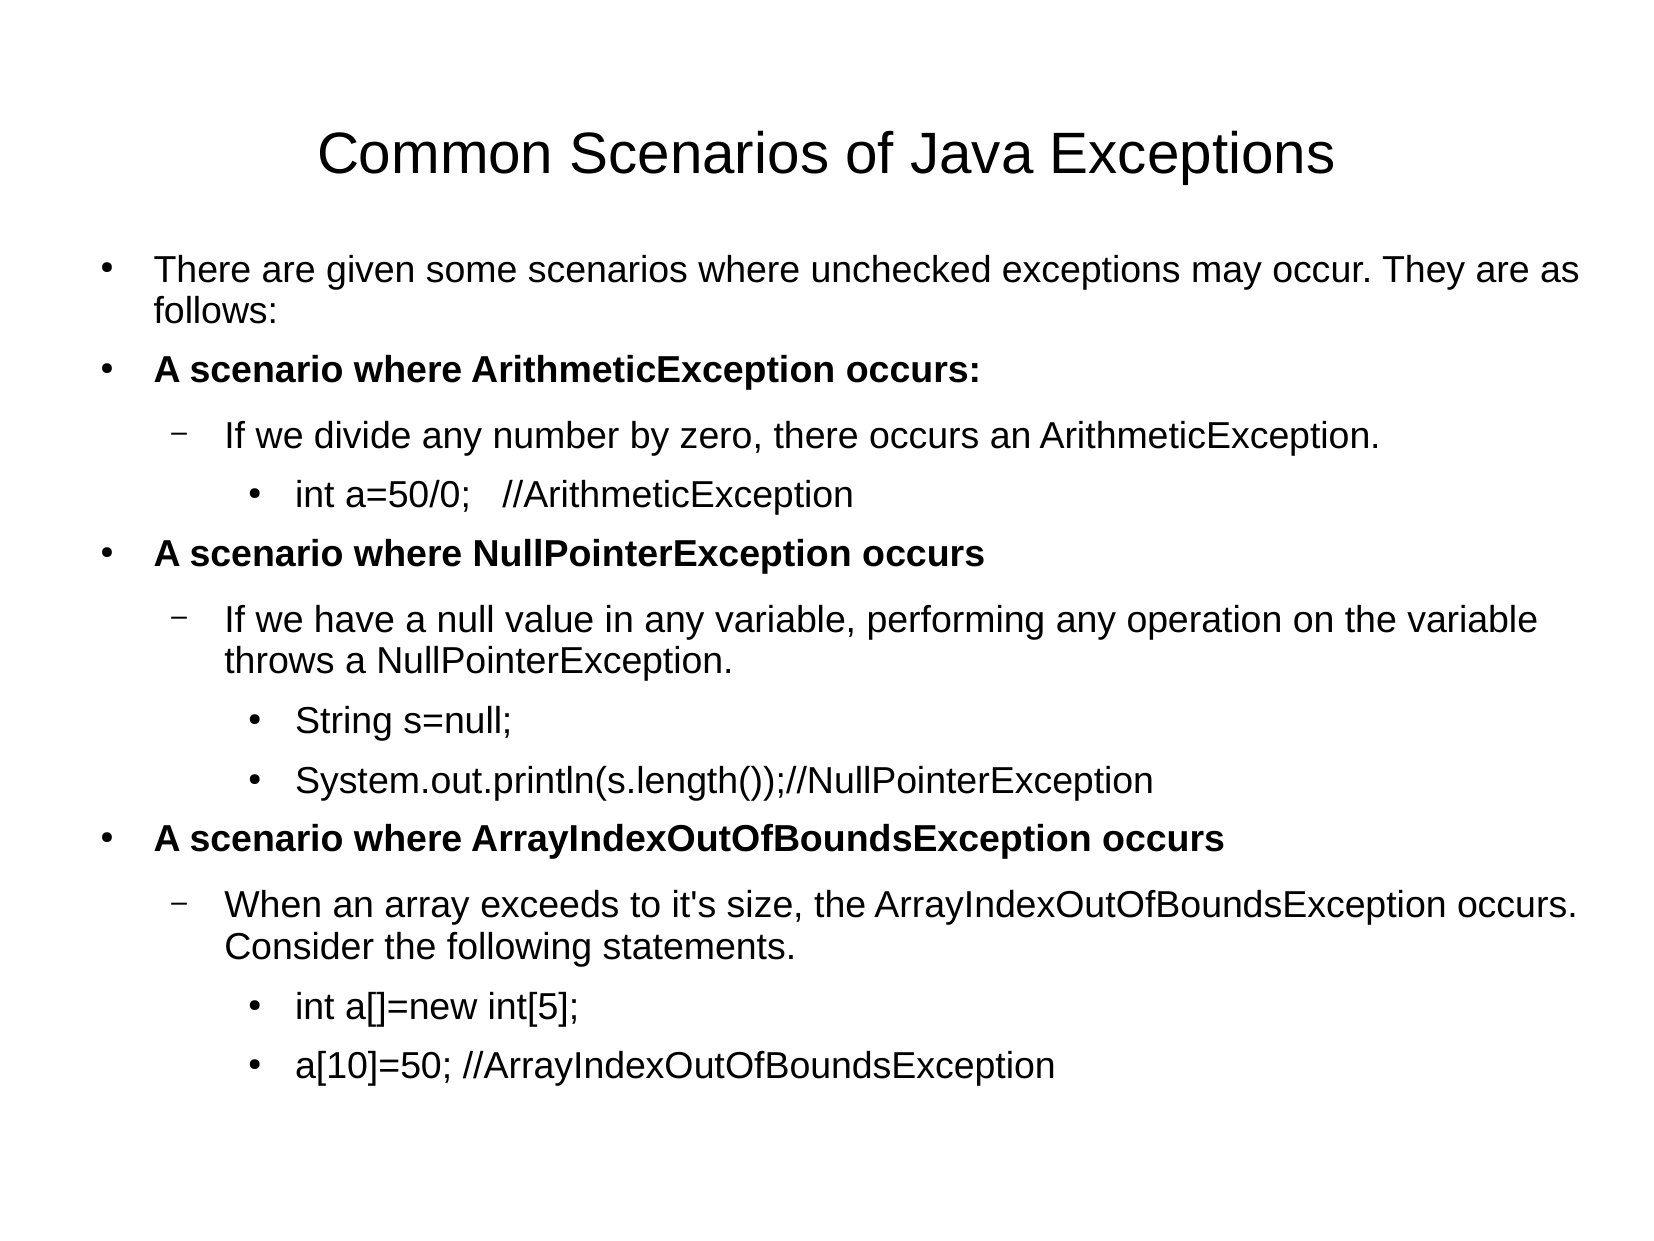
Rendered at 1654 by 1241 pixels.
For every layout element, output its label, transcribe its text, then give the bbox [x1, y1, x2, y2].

title Common Scenarios of Java Exceptions [82, 49, 1571, 248]
list There are given some scenarios where unchecked exceptions may occur. They are as follows: A scenario where ArithmeticException occurs: If we divide any number by zero, there occurs an ArithmeticException. int a=50/0; //ArithmeticException A scenario where NullPointerException occurs If we have a null value in any variable, performing any operation on the variable throws a NullPointerException. String s=null; System.out.println(s.length());//NullPointerException A scenario where ArrayIndexOutOfBoundsException occurs When an array exceeds to it's size, the ArrayIndexOutOfBoundsException occurs. Consider the following statements. int a[]=new int[5]; a[10]=50; //ArrayIndexOutOfBoundsException [82, 248, 1619, 1104]
